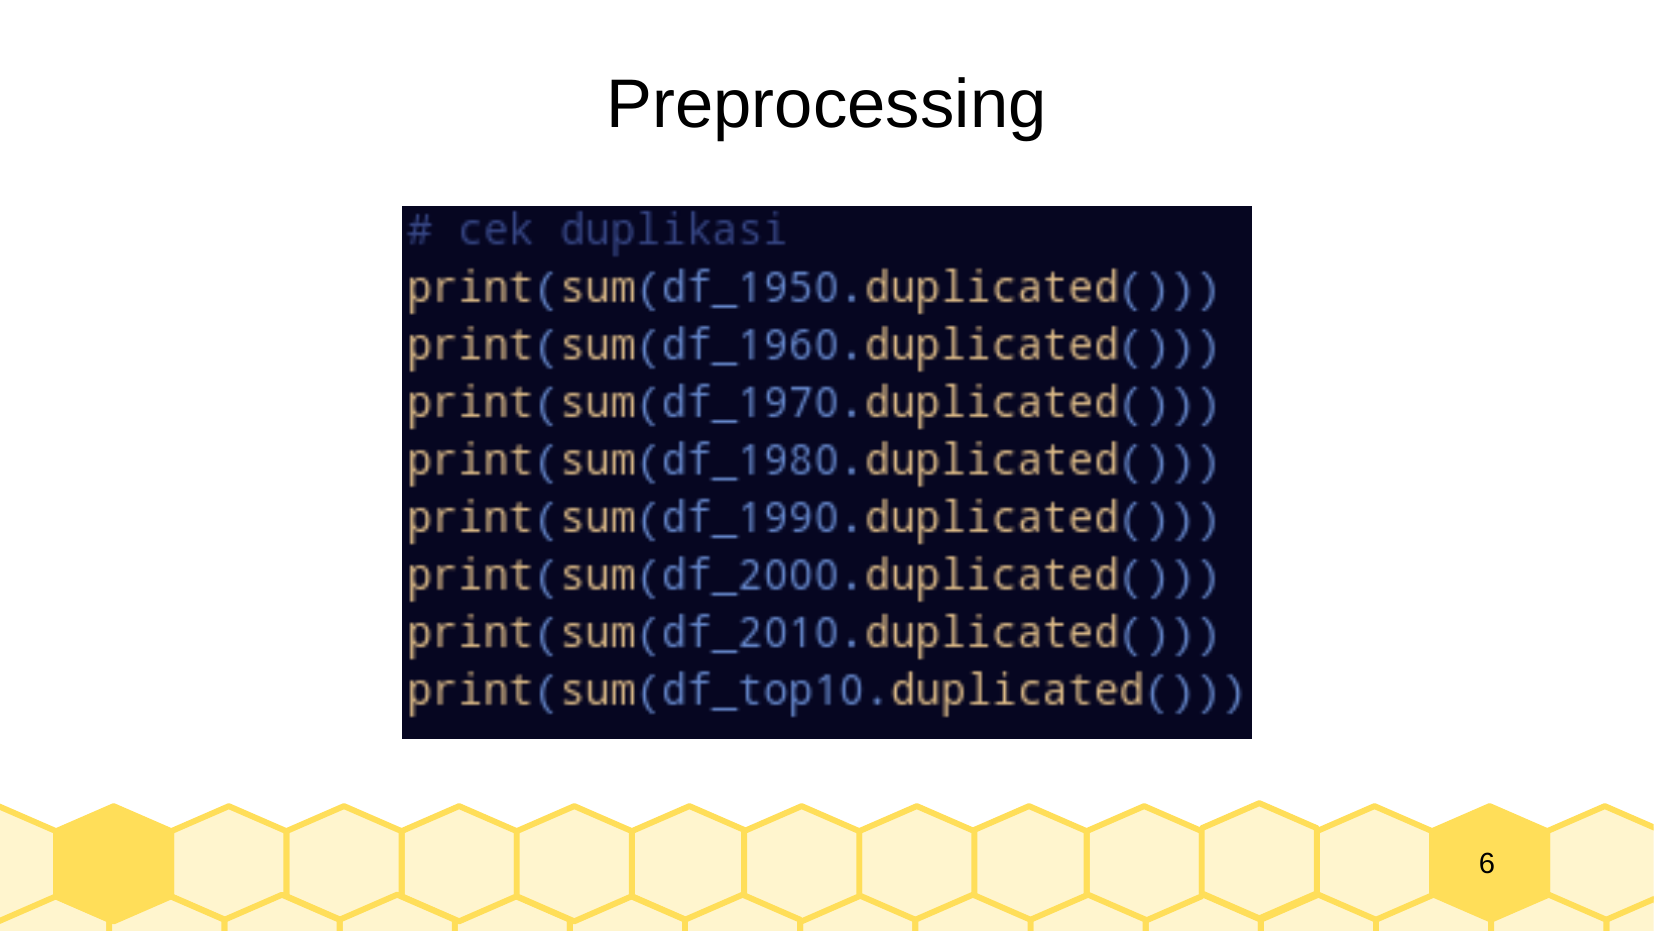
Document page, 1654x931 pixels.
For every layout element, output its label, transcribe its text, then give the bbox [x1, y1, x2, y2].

picture [402, 206, 1252, 739]
title Preprocessing [88, 29, 1565, 178]
